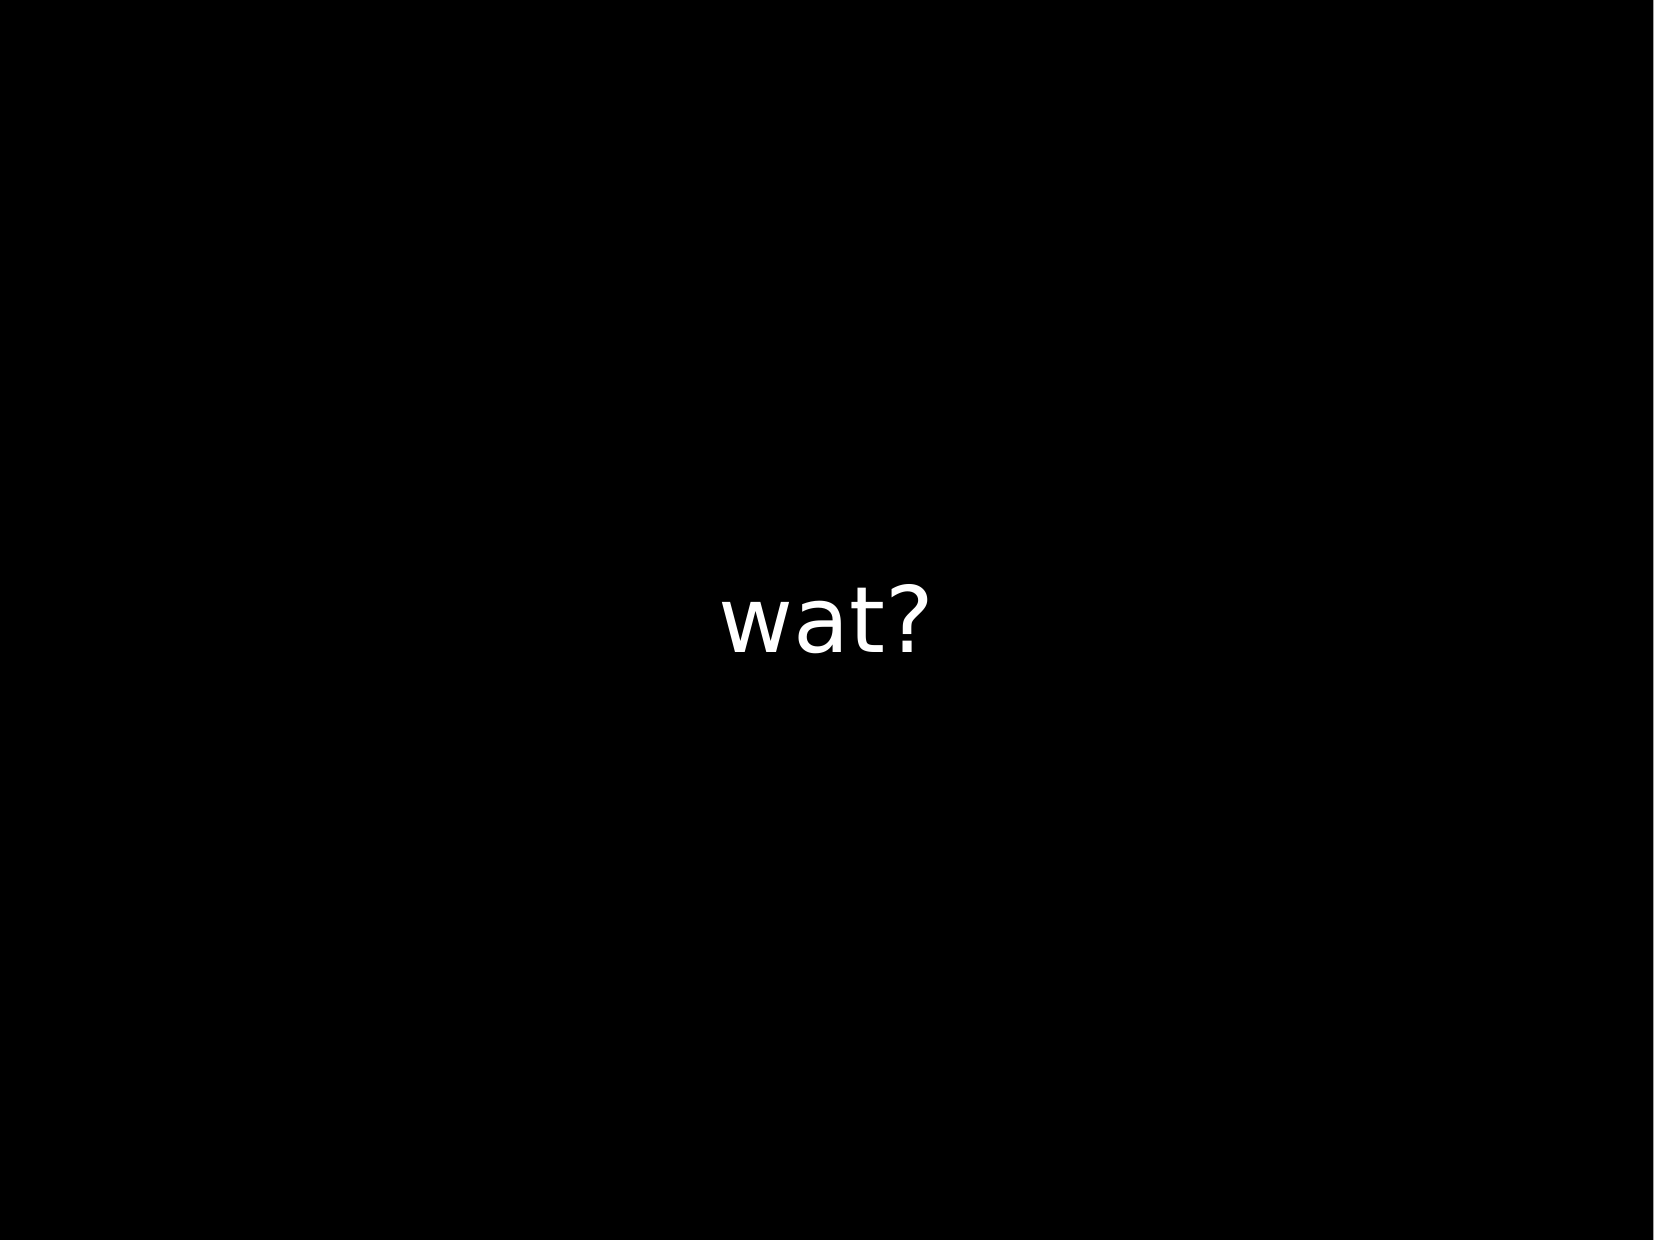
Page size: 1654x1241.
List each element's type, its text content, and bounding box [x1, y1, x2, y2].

text_box wat? [703, 559, 950, 681]
